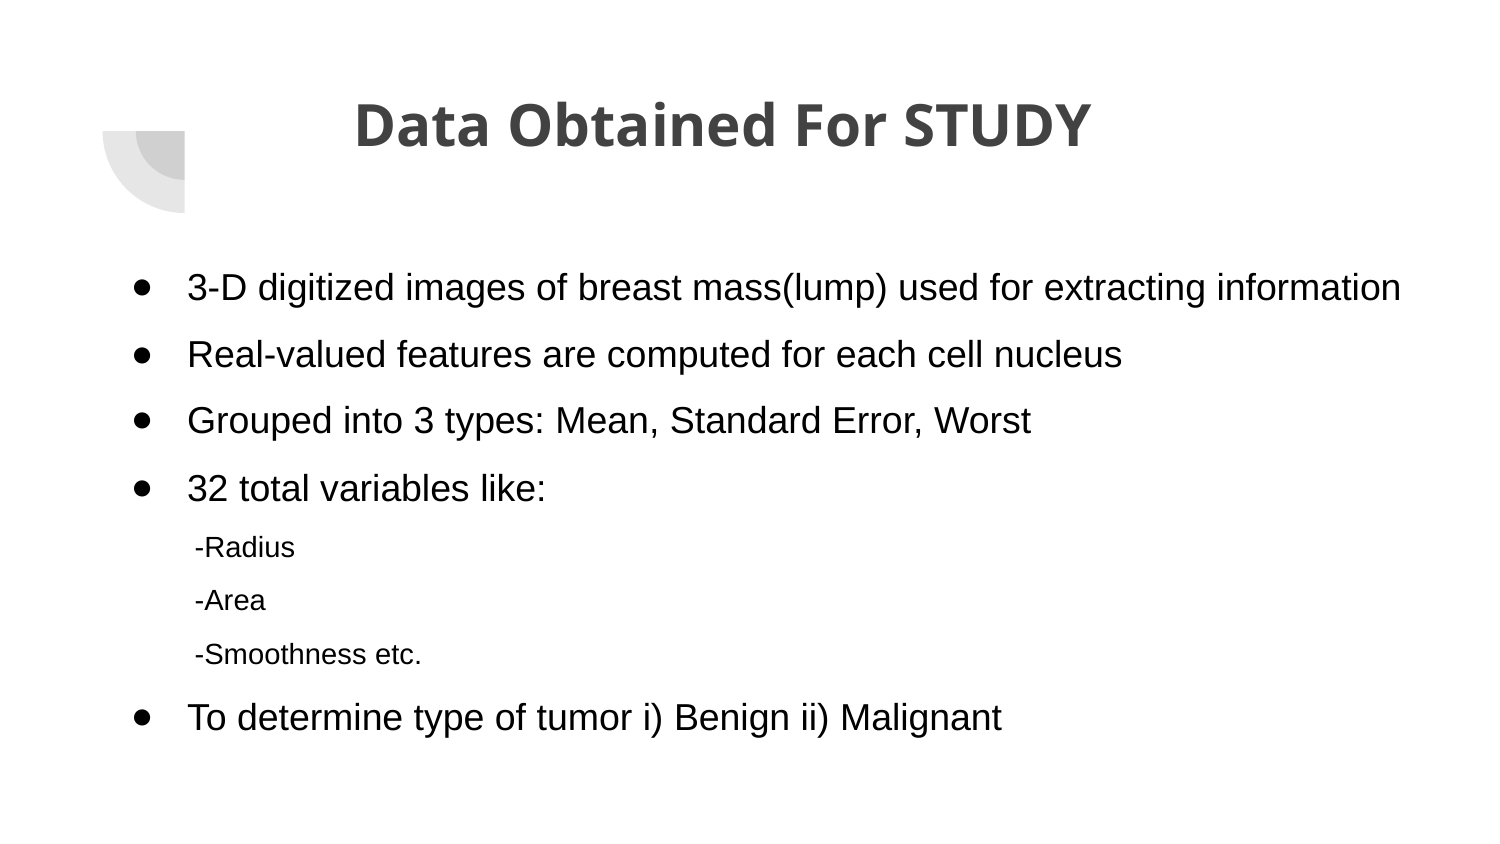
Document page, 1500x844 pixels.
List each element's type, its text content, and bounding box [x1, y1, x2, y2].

title Data Obtained For STUDY [155, 72, 1309, 237]
list 3-D digitized images of breast mass(lump) used for extracting information Real-valued features are computed for each cell nucleus Grouped into 3 types: Mean, Standard Error, Worst 32 total variables like: -Radius -Area -Smoothness etc. To determine type of tumor i) Benign ii) Malignant [97, 247, 1476, 833]
